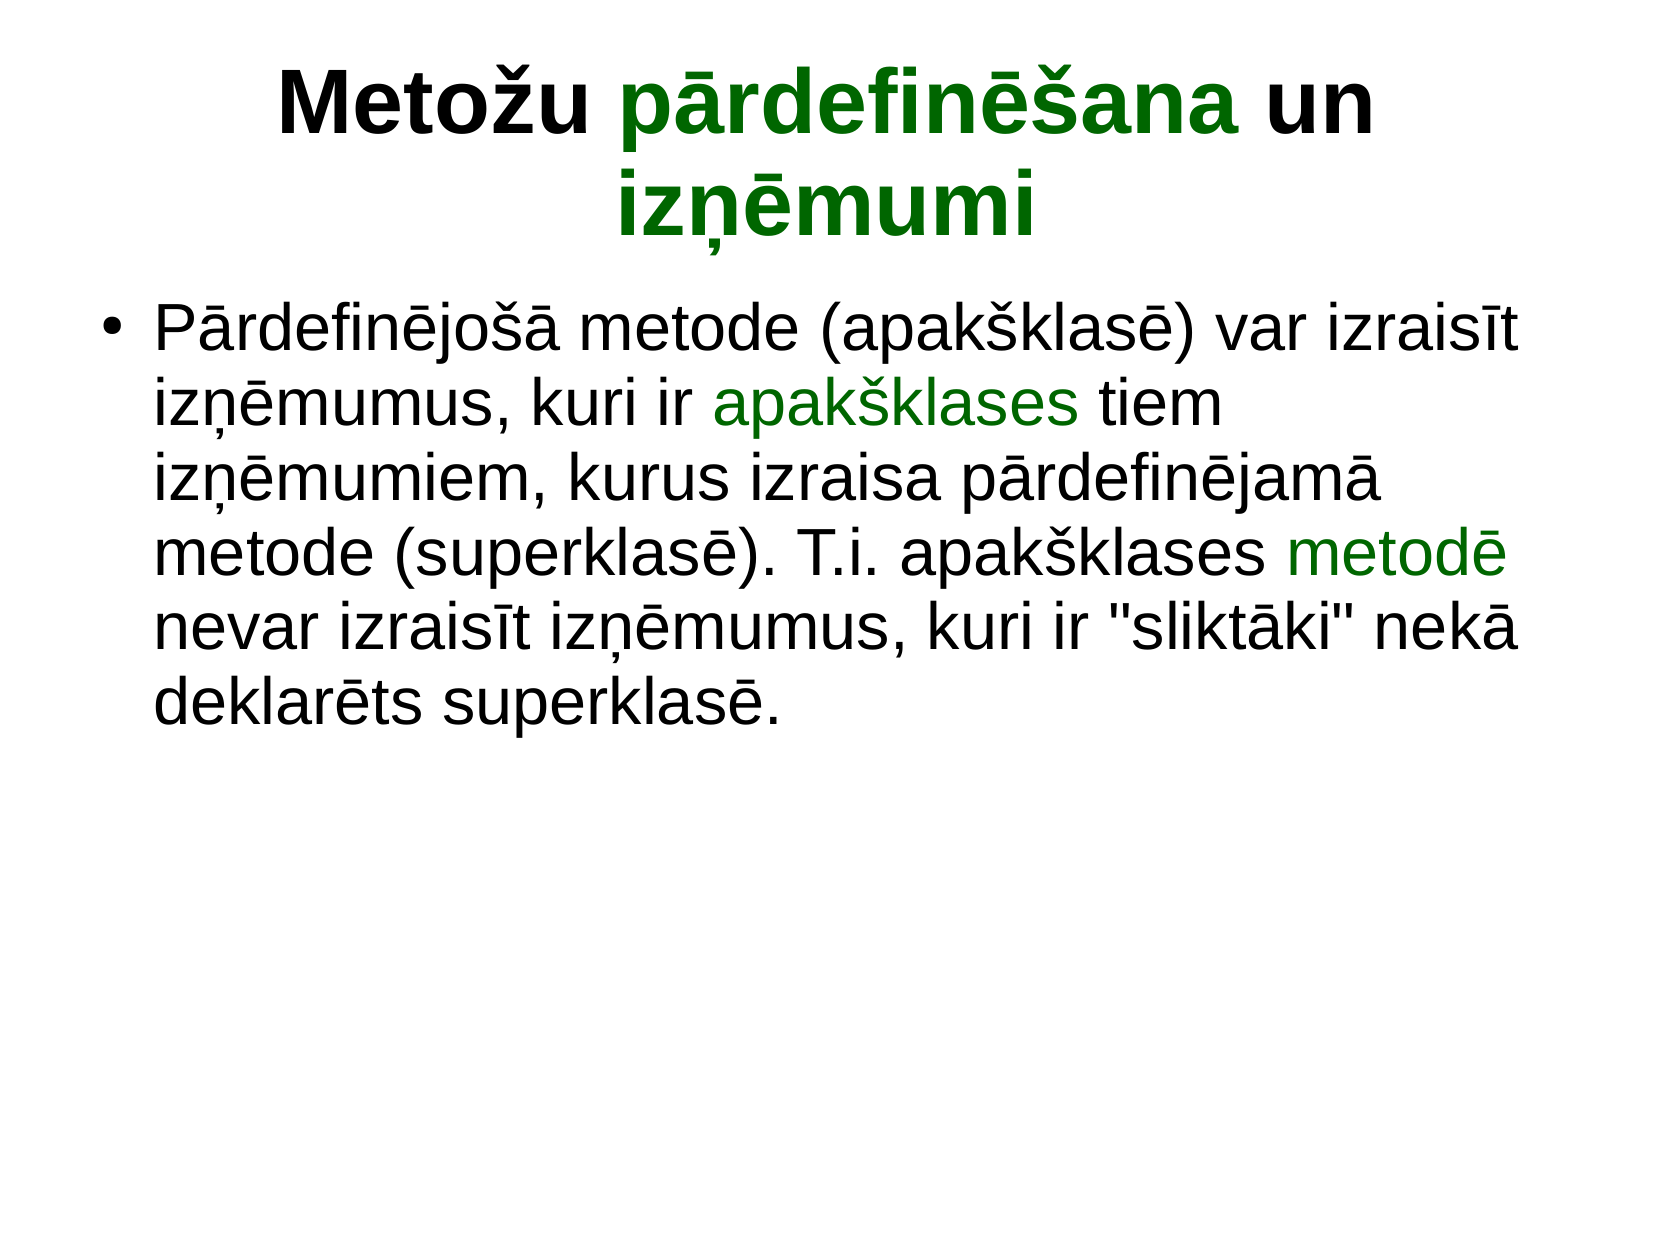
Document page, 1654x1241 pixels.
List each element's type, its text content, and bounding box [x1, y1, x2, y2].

title Metožu pārdefinēšana un izņēmumi [82, 49, 1571, 257]
list Pārdefinējošā metode (apakšklasē) var izraisīt izņēmumus, kuri ir apakšklases tiem izņēmumiem, kurus izraisa pārdefinējamā metode (superklasē). T.i. apakšklases metodē nevar izraisīt izņēmumus, kuri ir "sliktāki" nekā deklarēts superklasē. [82, 290, 1538, 1010]
